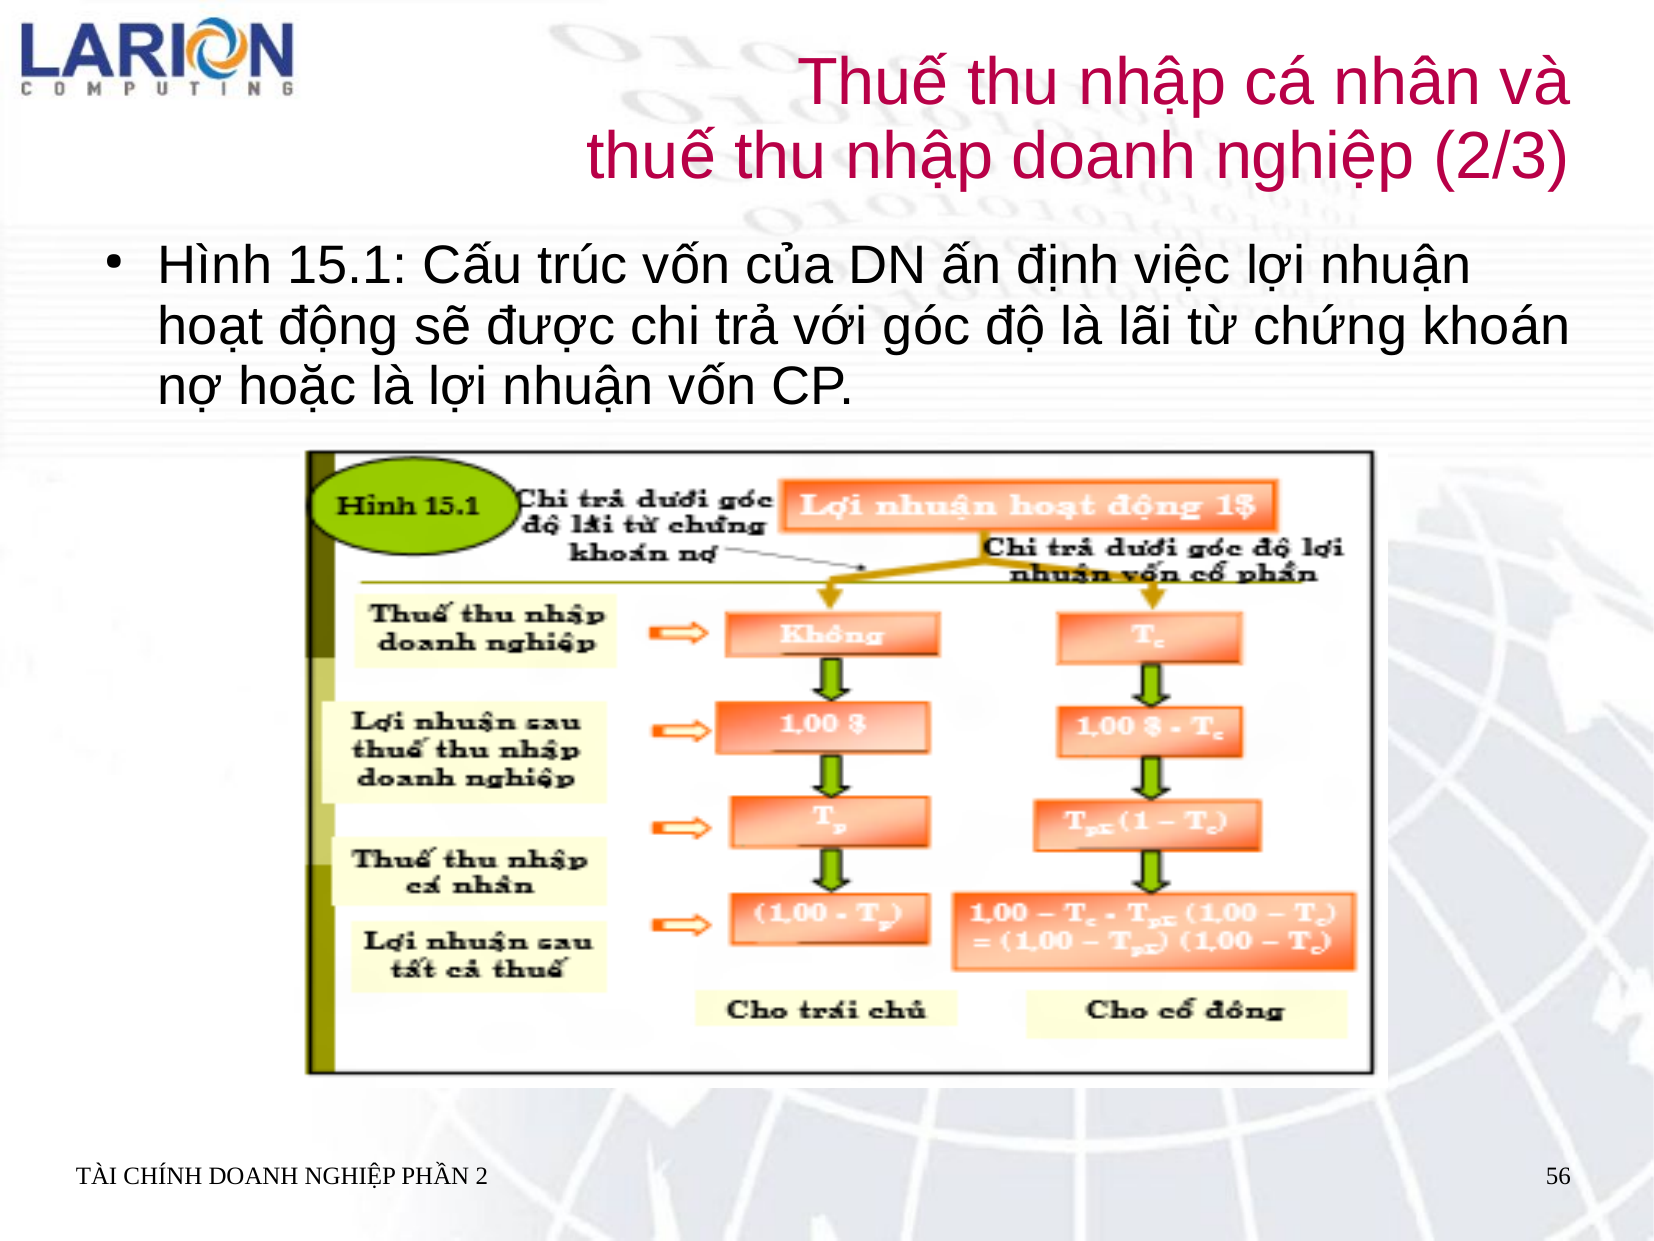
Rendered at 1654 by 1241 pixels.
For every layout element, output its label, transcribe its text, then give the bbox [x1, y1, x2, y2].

picture [0, 0, 1654, 1241]
list Hình 15.1: Cấu trúc vốn của DN ấn định việc lợi nhuận hoạt động sẽ được chi trả với góc độ là lãi từ chứng khoán nợ hoặc là lợi nhuận vốn CP. [86, 234, 1576, 1039]
title Thuế thu nhập cá nhân và thuế thu nhập doanh nghiệp (2/3) [300, 43, 1571, 194]
